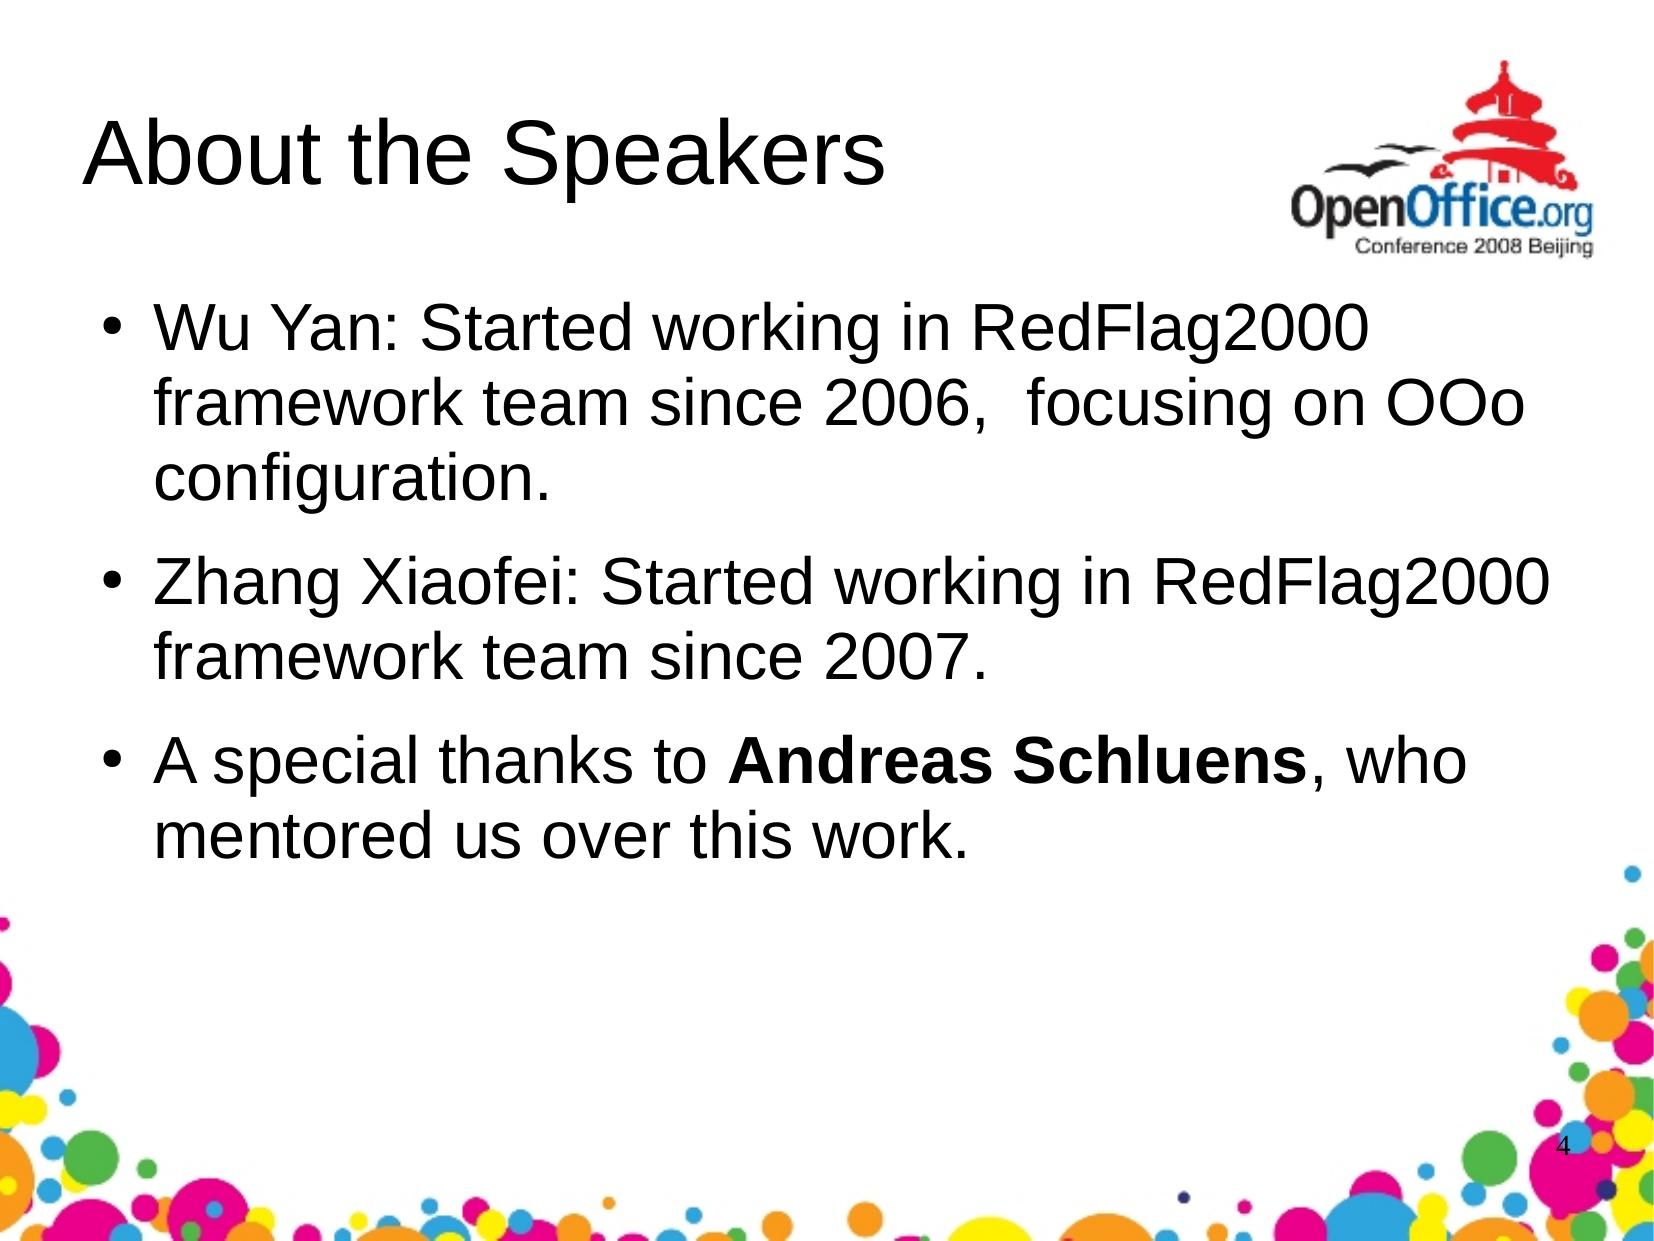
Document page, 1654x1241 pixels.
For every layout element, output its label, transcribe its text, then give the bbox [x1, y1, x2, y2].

list Wu Yan: Started working in RedFlag2000 framework team since 2006, focusing on OOo configuration. Zhang Xiaofei: Started working in RedFlag2000 framework team since 2007. A special thanks to Andreas Schluens, who mentored us over this work. [82, 290, 1571, 1109]
title About the Speakers [82, 49, 1571, 257]
picture [0, 0, 1654, 1241]
